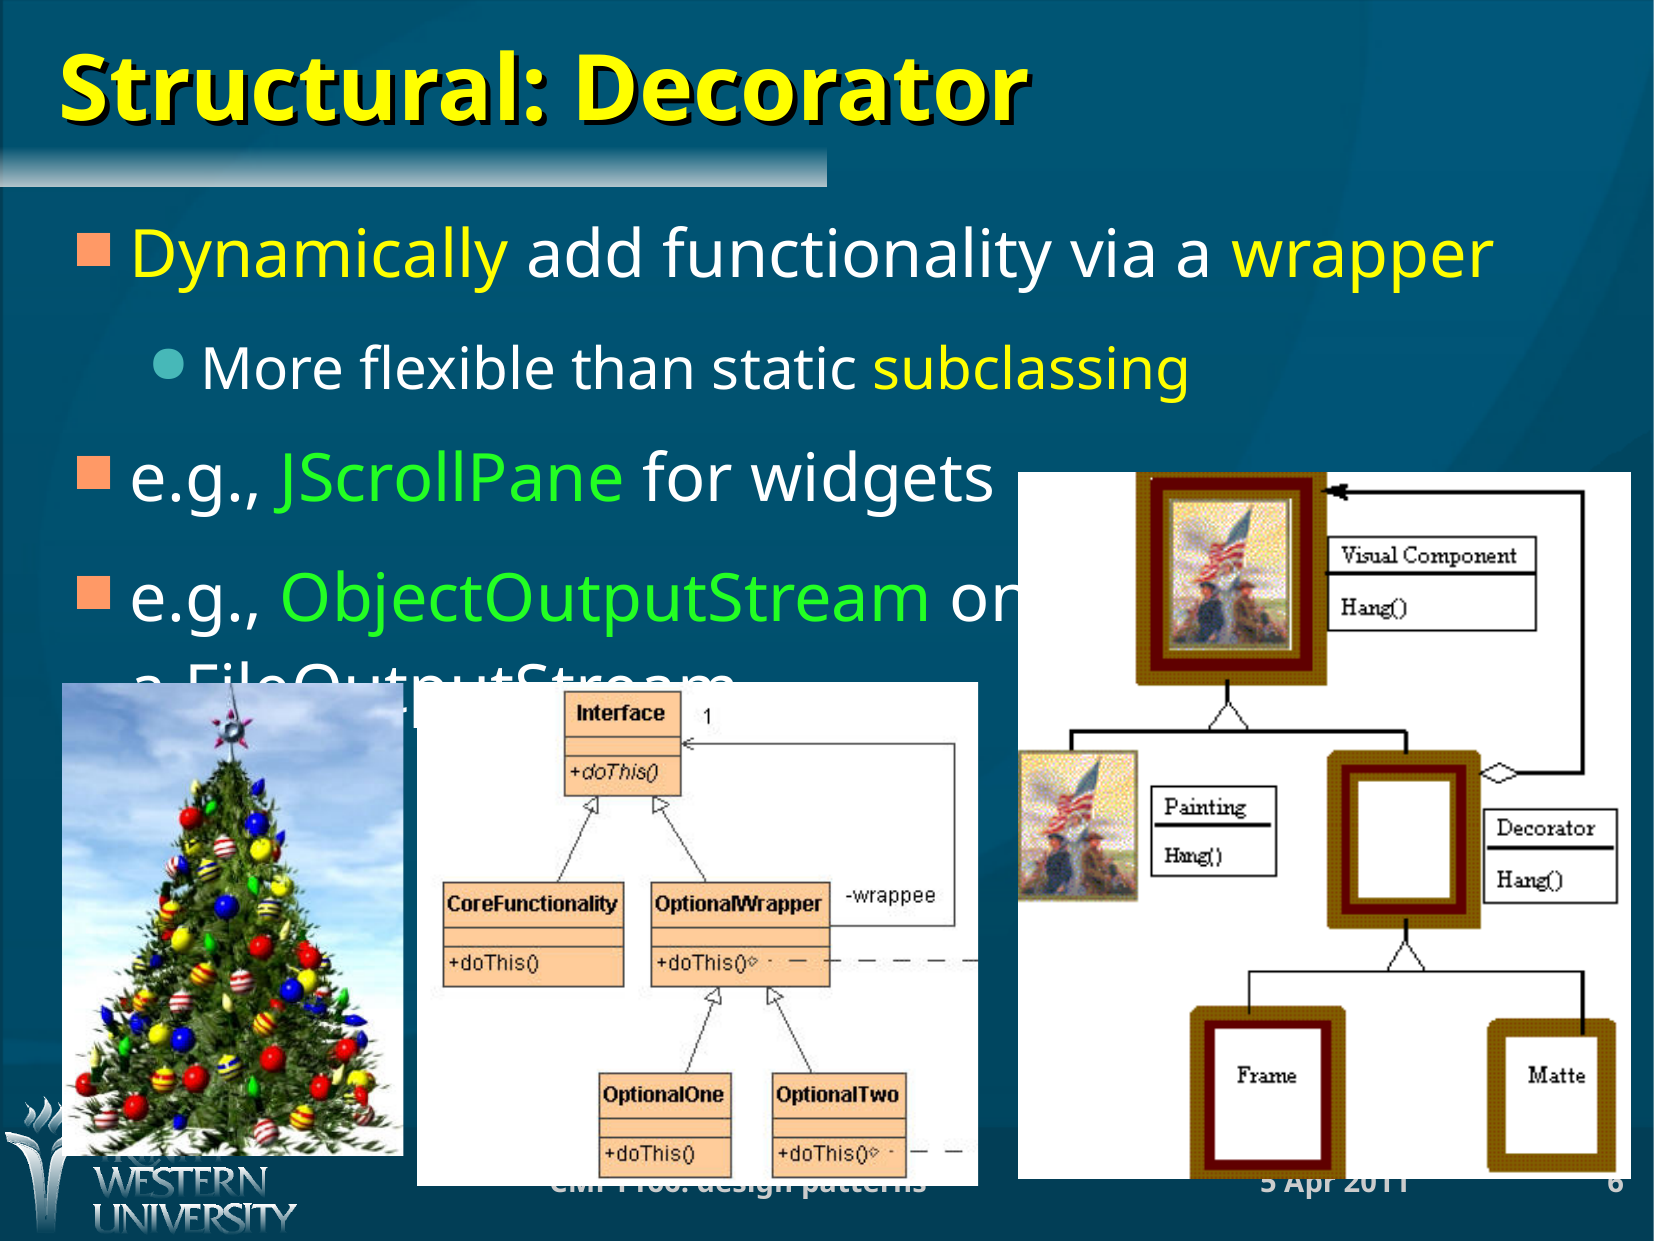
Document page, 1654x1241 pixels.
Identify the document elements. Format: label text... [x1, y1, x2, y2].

picture [417, 682, 978, 1187]
text_box 2nd level mgr [0, 154, 827, 158]
title Structural: Decorator [59, 19, 1595, 148]
picture [1018, 473, 1630, 1180]
picture [38, 1227, 54, 1232]
list Dynamically add functionality via a wrapper More flexible than static subclassing e.g., JScrollPane for widgets e.g., ObjectOutputStream on a FileOutputStream [59, 206, 1625, 1026]
picture [62, 683, 404, 1156]
